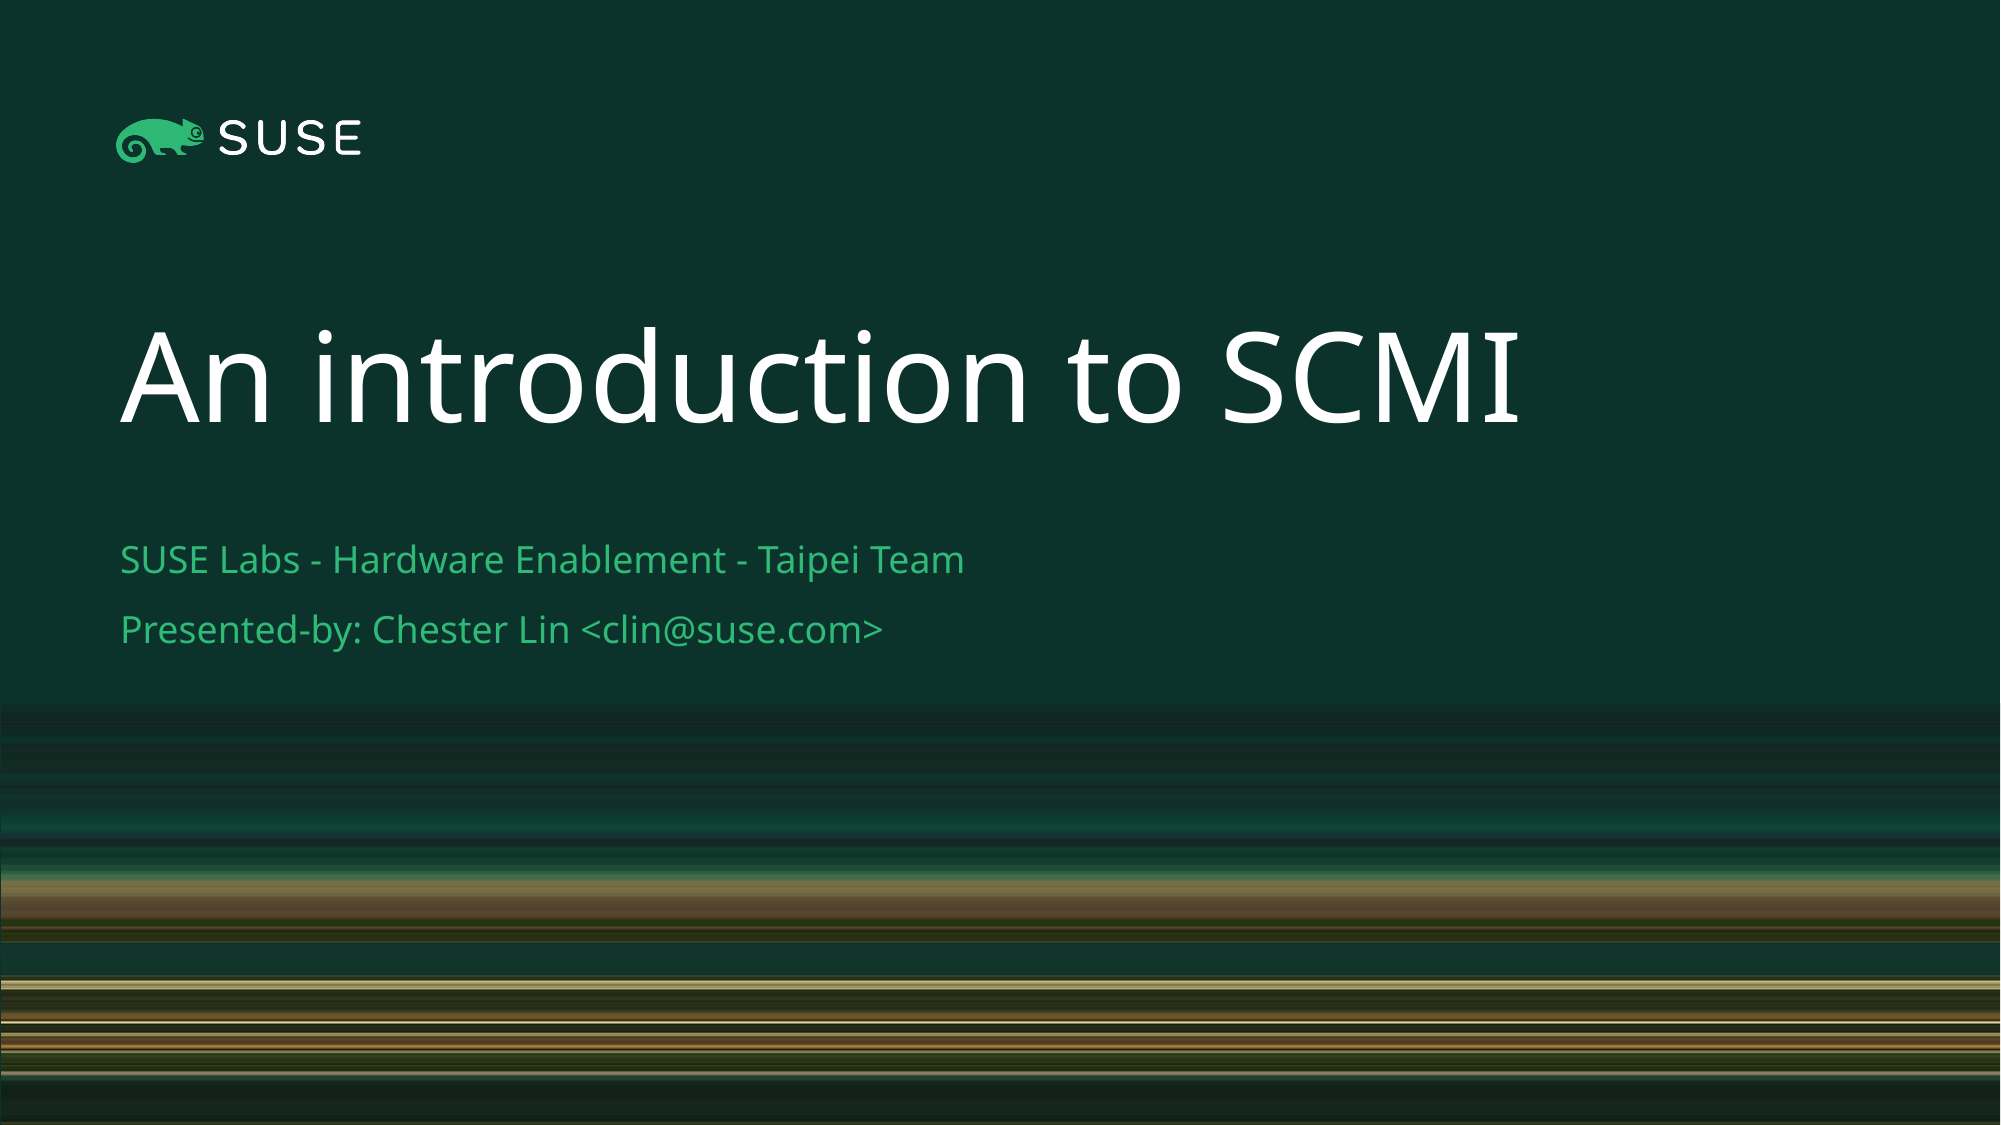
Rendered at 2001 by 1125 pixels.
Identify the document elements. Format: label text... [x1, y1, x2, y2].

list SUSE Labs - Hardware Enablement - Taipei Team Presented-by: Chester Lin <clin@suse.com> [120, 552, 1454, 652]
picture [1, 703, 2001, 1125]
picture [81, 85, 395, 190]
list An introduction to SCMI [120, 256, 1763, 451]
